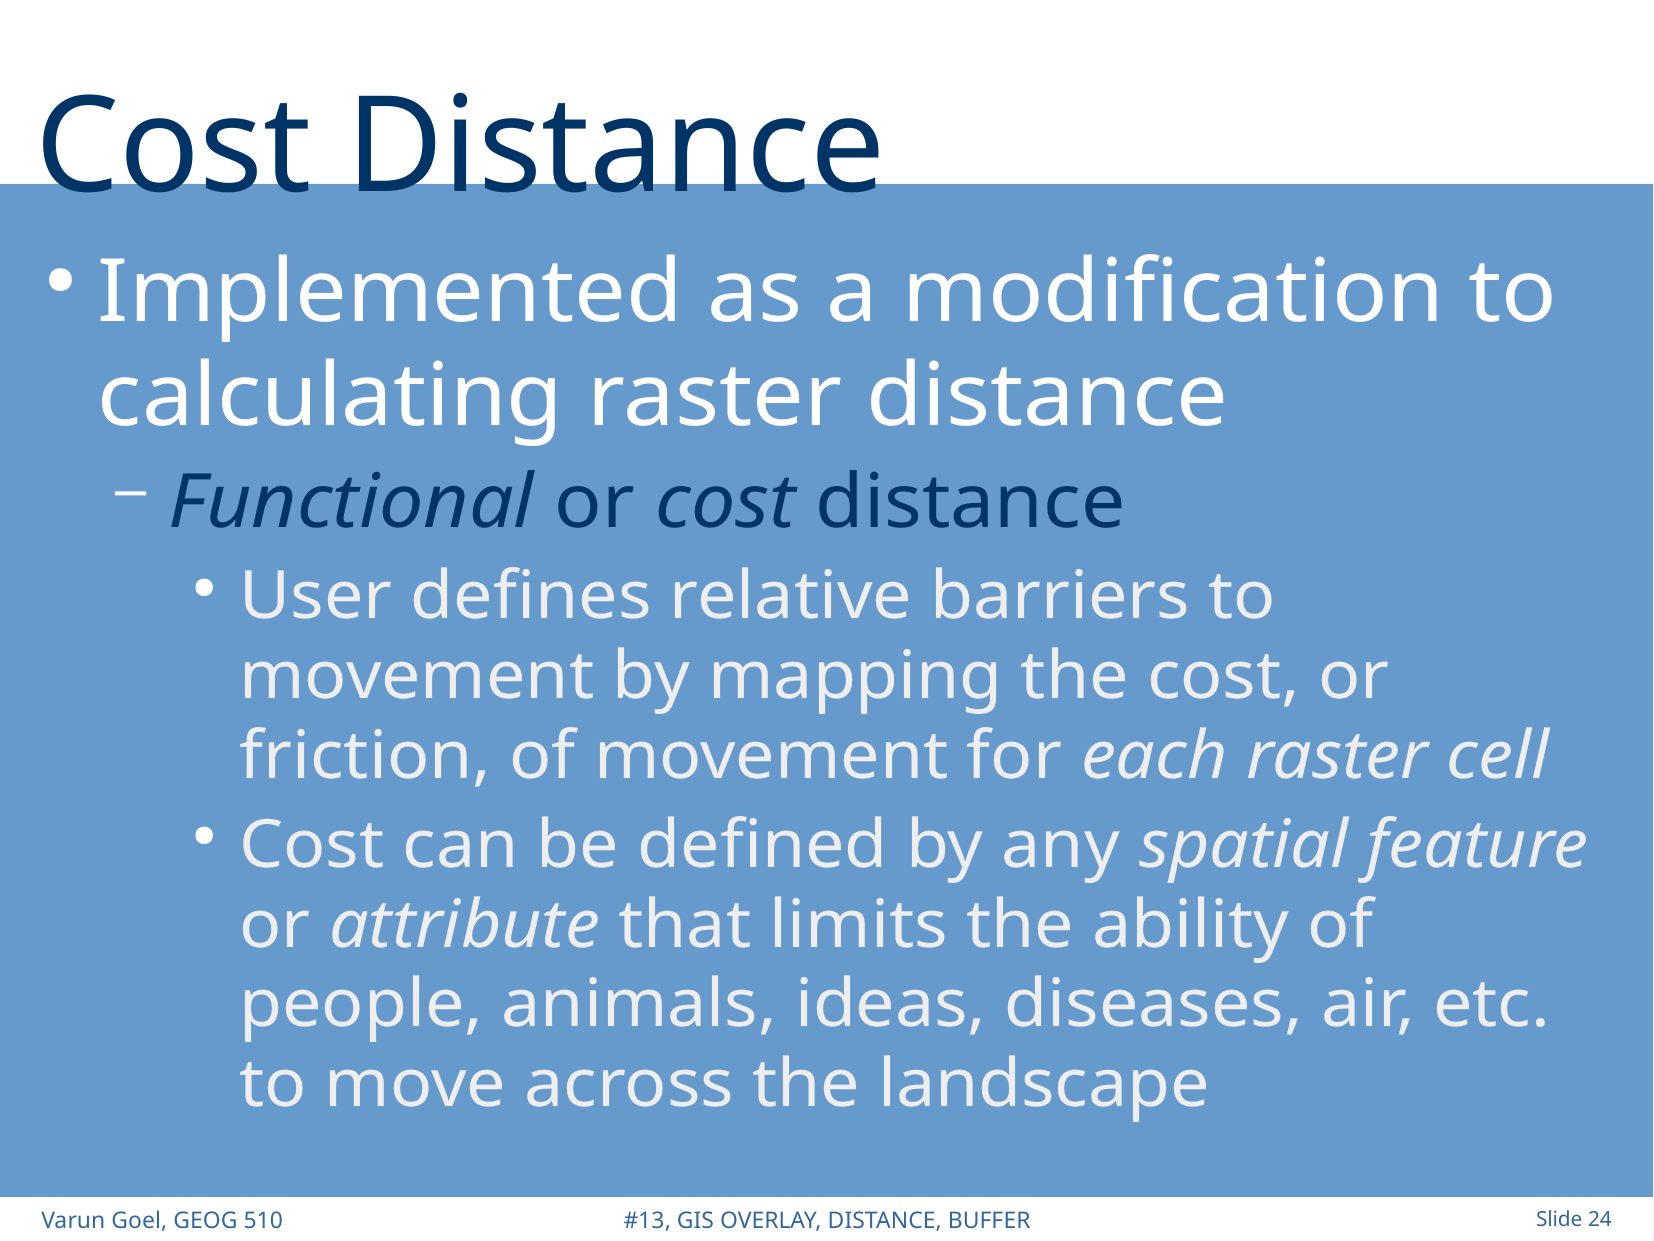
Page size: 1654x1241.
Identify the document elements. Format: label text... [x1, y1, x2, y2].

list Implemented as a modification to calculating raster distance Functional or cost distance User defines relative barriers to movement by mapping the cost, or friction, of movement for each raster cell Cost can be defined by any spatial feature or attribute that limits the ability of people, animals, ideas, diseases, air, etc. to move across the landscape [26, 237, 1601, 1156]
title Cost Distance [35, 35, 1573, 237]
